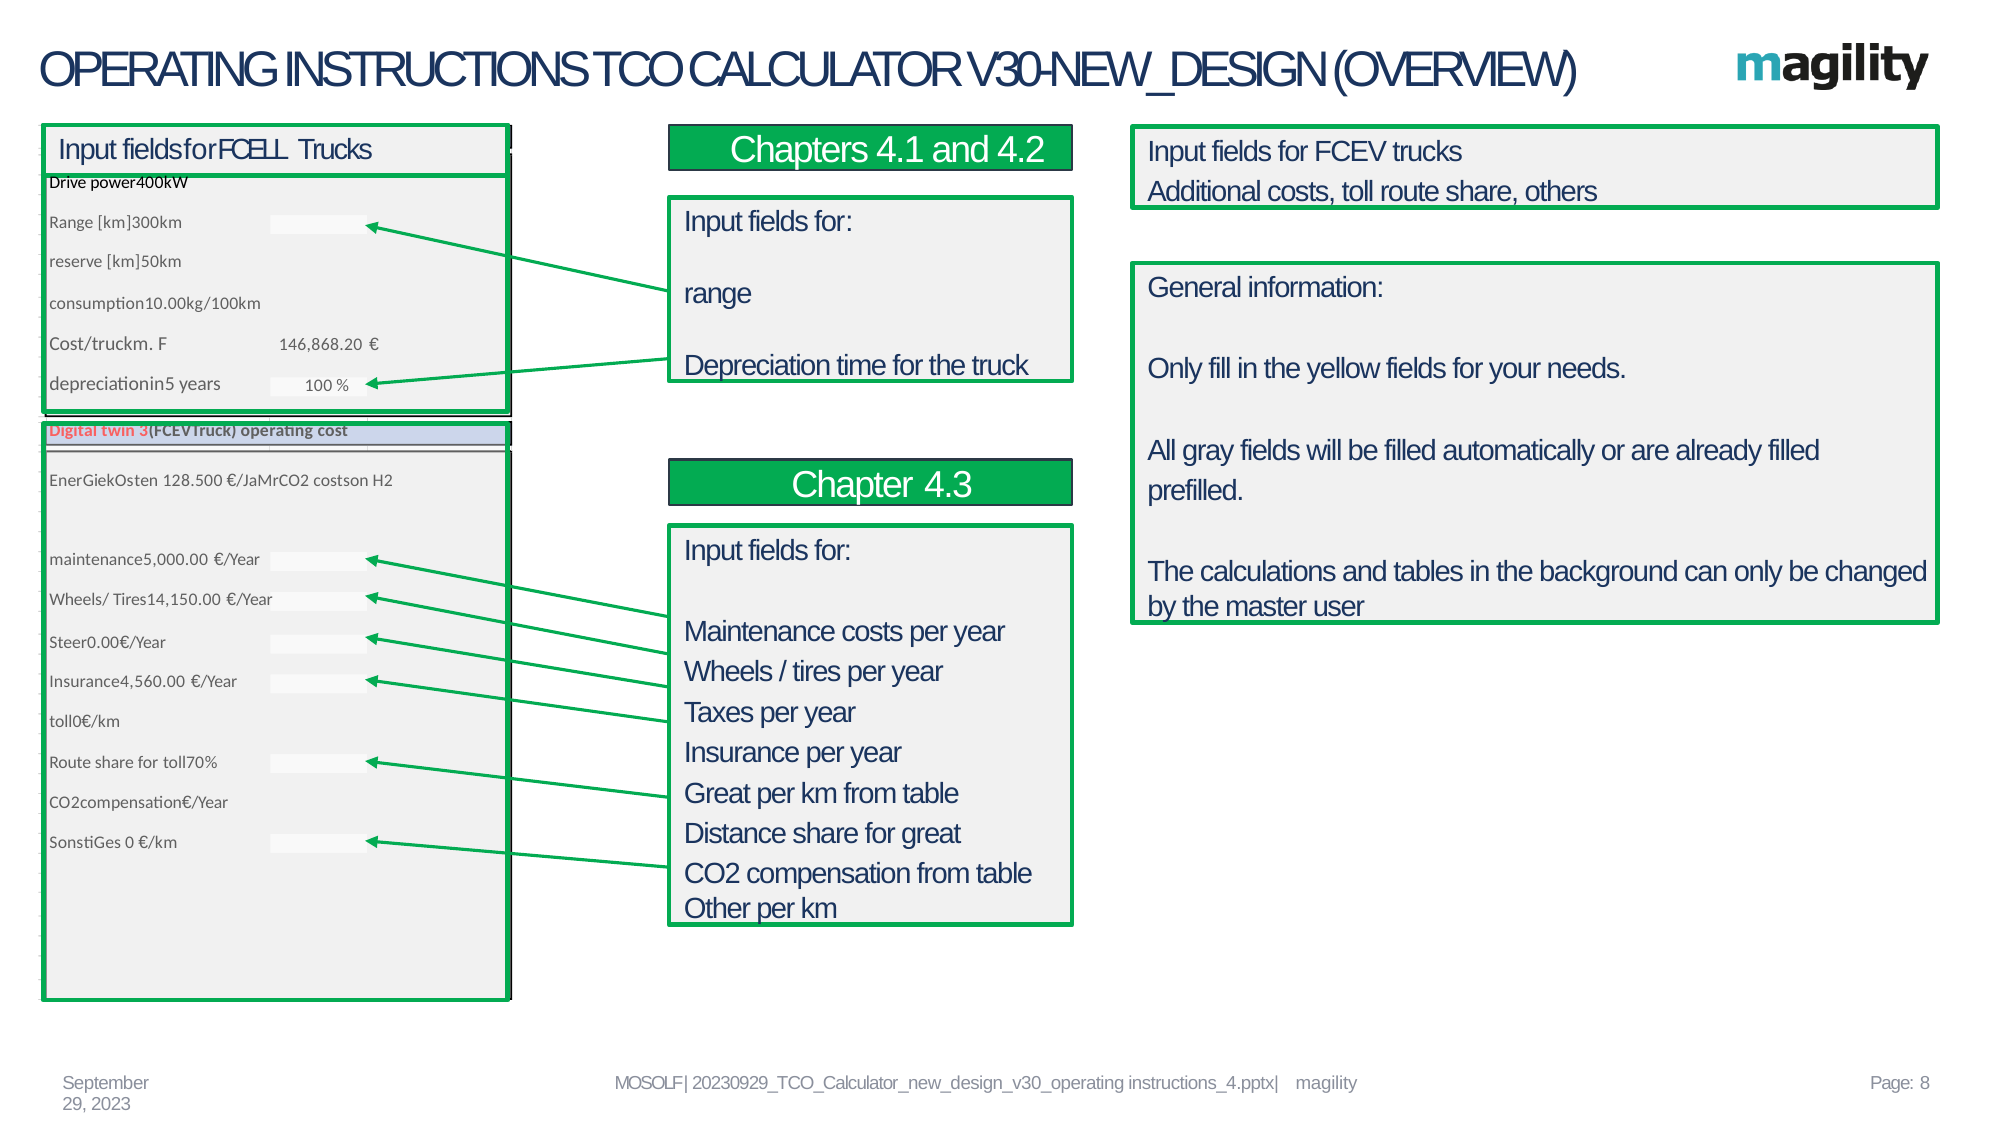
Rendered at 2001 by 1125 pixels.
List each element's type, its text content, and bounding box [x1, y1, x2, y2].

slide_number Page: <number> [1868, 1073, 1944, 1125]
text_box Input fieldsforFCELL Trucks Drive power400kW [47, 120, 416, 193]
text_box Input fields for: range Depreciation time for the truck [669, 197, 1073, 381]
text_box Chapters 4.1 and 4.2 [668, 124, 1072, 171]
text_box Chapter 4.3 [668, 459, 1072, 505]
text_box Input fields for: Maintenance costs per year Wheels / tires per year Taxes per year Insurance per year Great per km from table Distance share for great CO2 compensation from table Other per km [669, 525, 1073, 925]
text_box [46, 426, 670, 1000]
text_box [38, 153, 670, 418]
text_box Input fields for FCEV trucks Additional costs, toll route share, others [1132, 126, 1938, 208]
text_box [416, 127, 505, 173]
slide_number September 29, 2023 [60, 1073, 154, 1125]
text_box General information: Only fill in the yellow fields for your needs. All gray fields will be filled automatically or are already filled prefilled. The calculations and tables in the background can only be changed by the master user [1132, 263, 1938, 623]
footer MOSOLF|20230929_TCO_Calculator_new_design_v30_operating instructions_4.pptx| magility [612, 1073, 1392, 1125]
picture [1737, 43, 1929, 90]
title OPERATING INSTRUCTIONS TCO CALCULATOR V30-NEW_DESIGN (OVERVIEW) [36, 34, 1594, 225]
